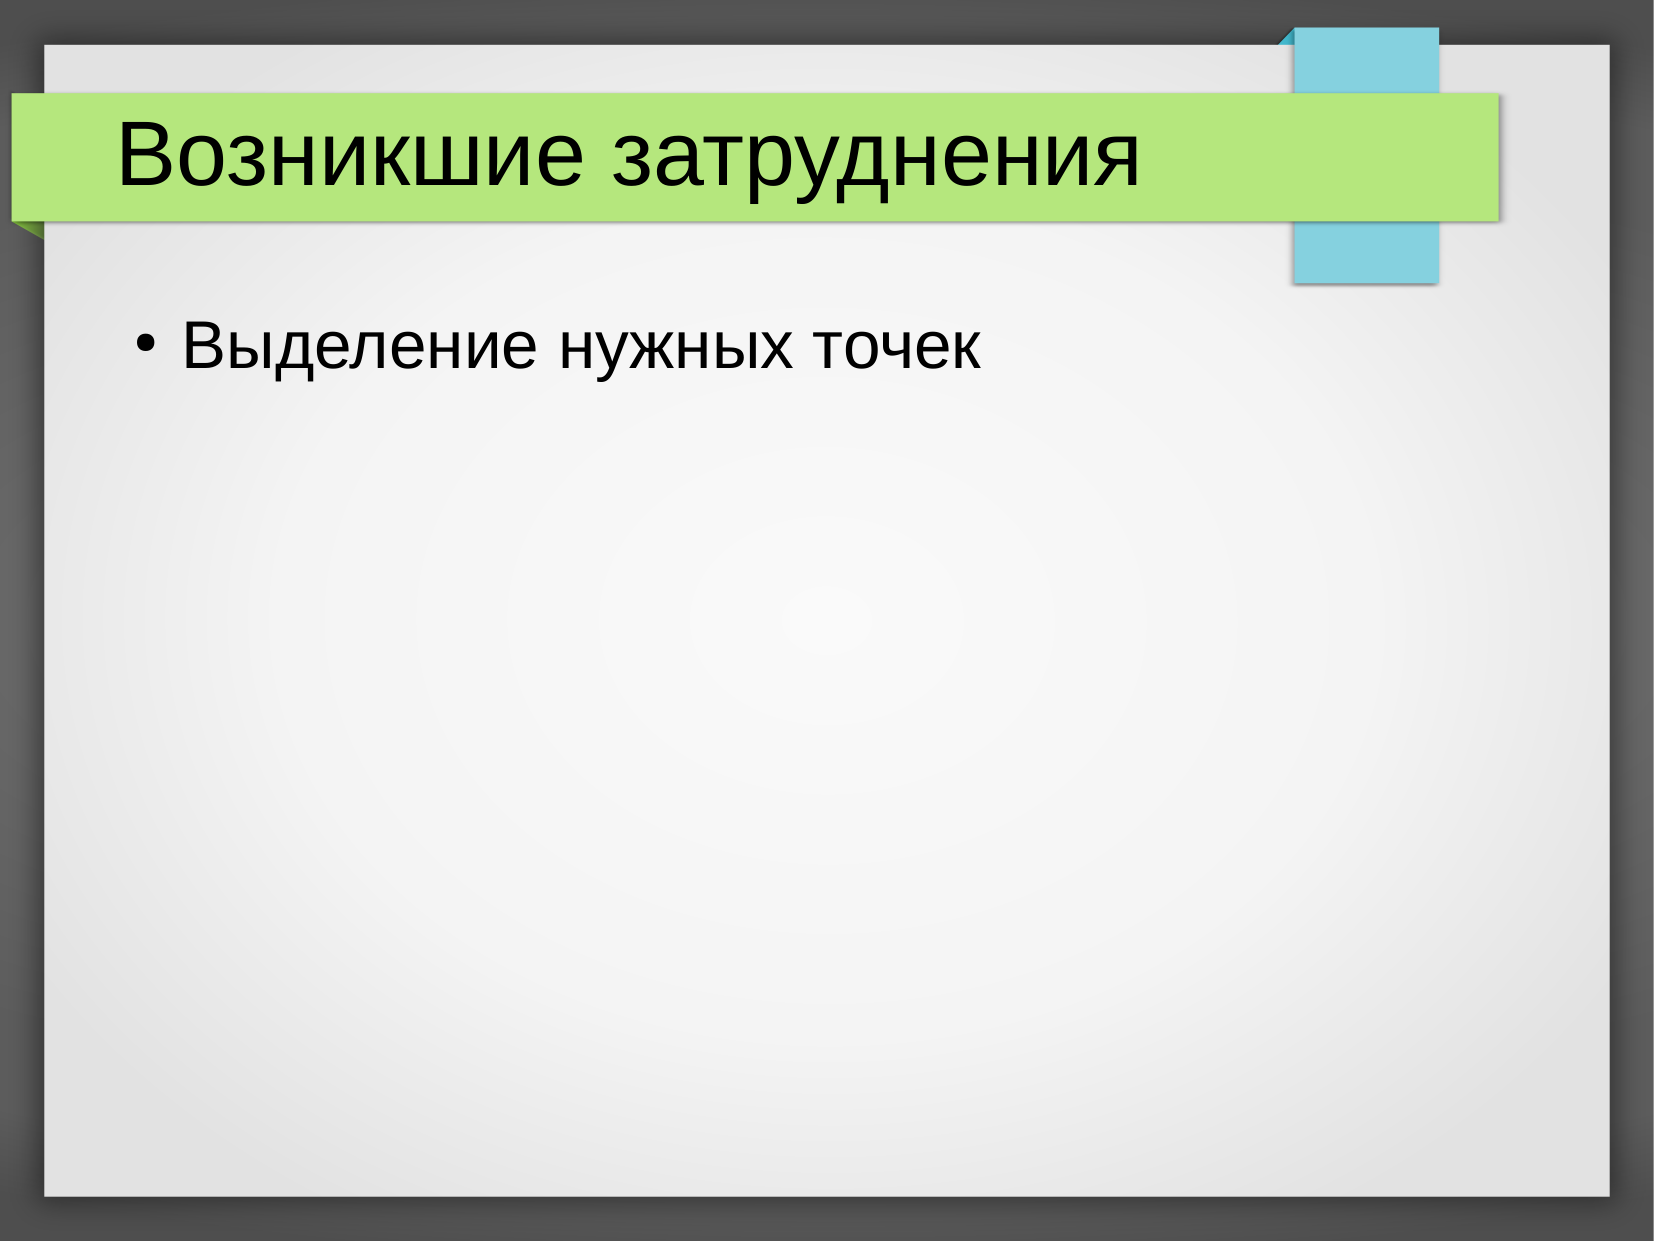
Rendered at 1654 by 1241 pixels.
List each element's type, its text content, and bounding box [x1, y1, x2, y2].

picture [0, 0, 1654, 1241]
title Возникшие затруднения [82, 94, 1264, 213]
list Выделение нужных точек [118, 307, 1170, 438]
